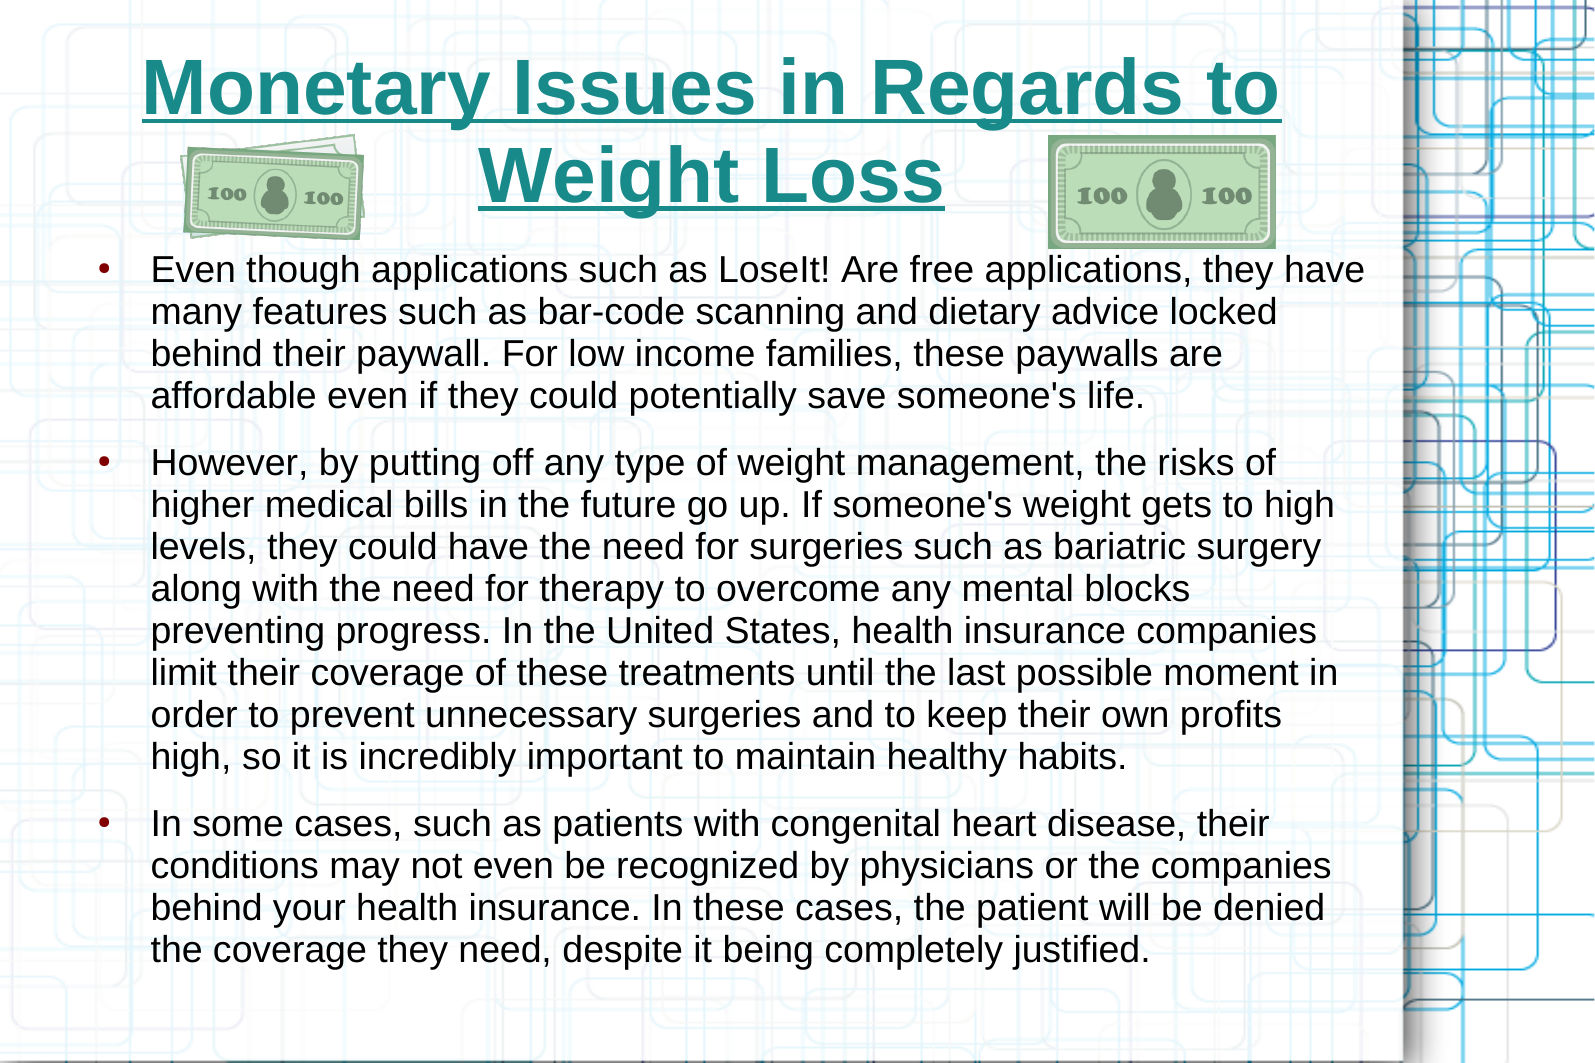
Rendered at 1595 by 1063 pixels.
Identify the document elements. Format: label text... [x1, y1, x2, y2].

picture [0, 0, 1595, 1063]
list Even though applications such as LoseIt! Are free applications, they have many features such as bar-code scanning and dietary advice locked behind their paywall. For low income families, these paywalls are affordable even if they could potentially save someone's life. However, by putting off any type of weight management, the risks of higher medical bills in the future go up. If someone's weight gets to high levels, they could have the need for surgeries such as bariatric surgery along with the need for therapy to overcome any mental blocks preventing progress. In the United States, health insurance companies limit their coverage of these treatments until the last possible moment in order to prevent unnecessary surgeries and to keep their own profits high, so it is incredibly important to maintain healthy habits. In some cases, such as patients with congenital heart disease, their conditions may not even be recognized by physicians or the companies behind your health insurance. In these cases, the patient will be denied the coverage they need, despite it being completely justified. [79, 248, 1367, 972]
title Monetary Issues in Regards to Weight Loss [56, 42, 1367, 220]
